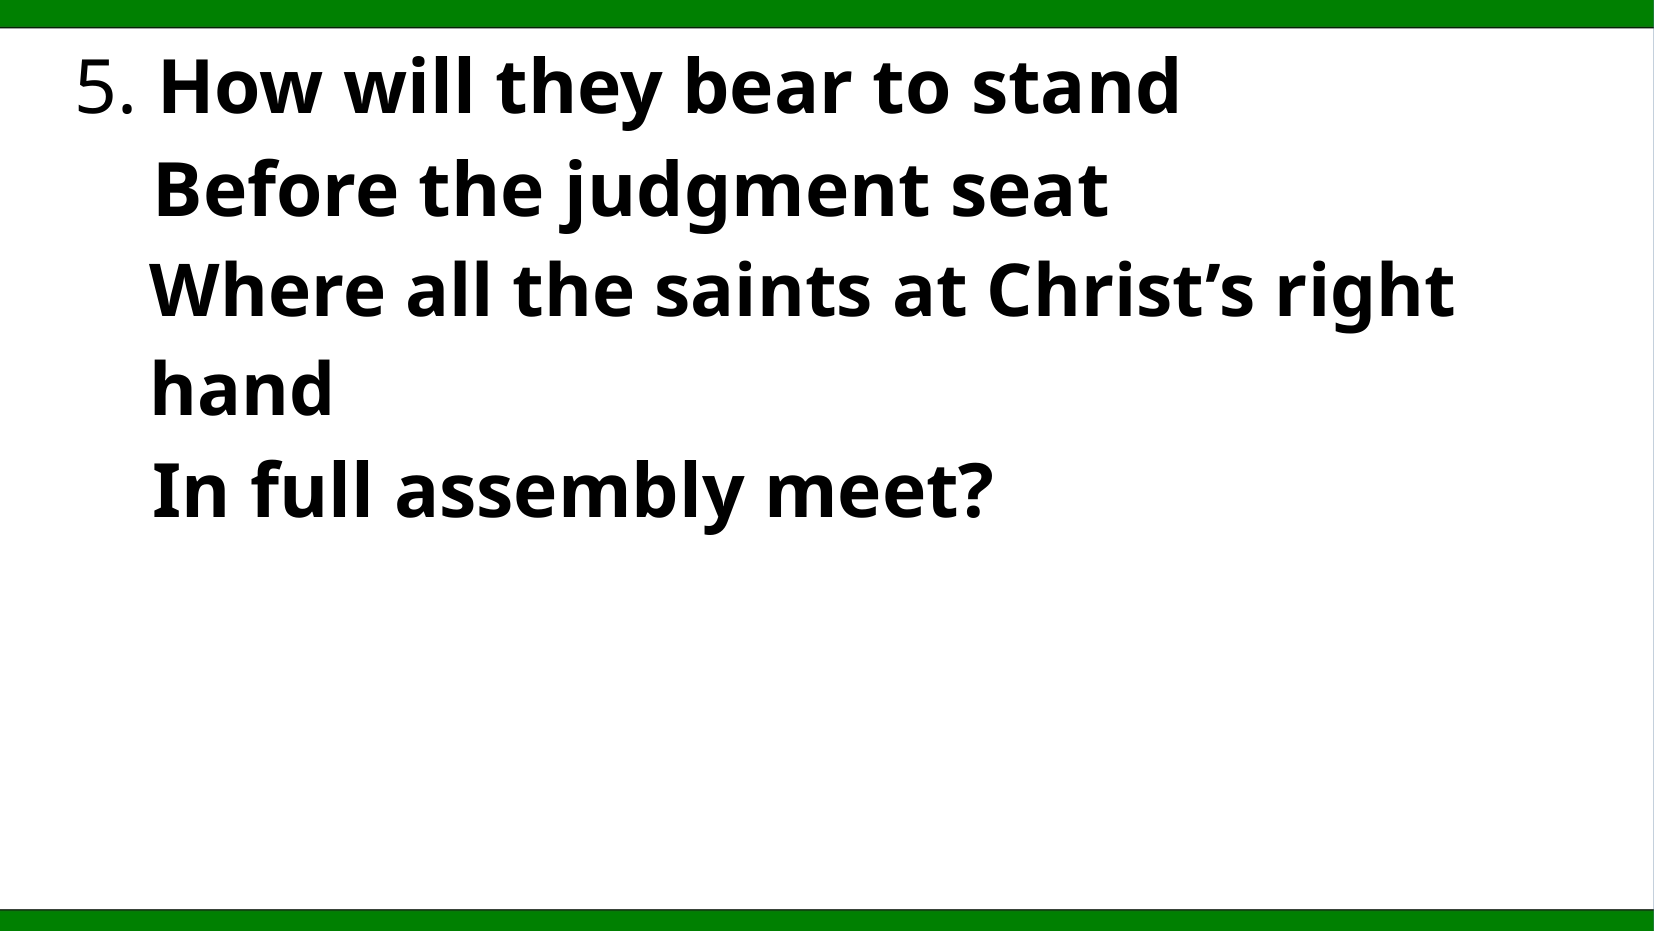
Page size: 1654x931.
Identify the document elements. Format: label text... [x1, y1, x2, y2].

picture [0, 0, 1654, 931]
text_box 5. How will they bear to stand Before the judgment seat Where all the saints at Christ’s right hand In full assembly meet? [60, 26, 1606, 451]
